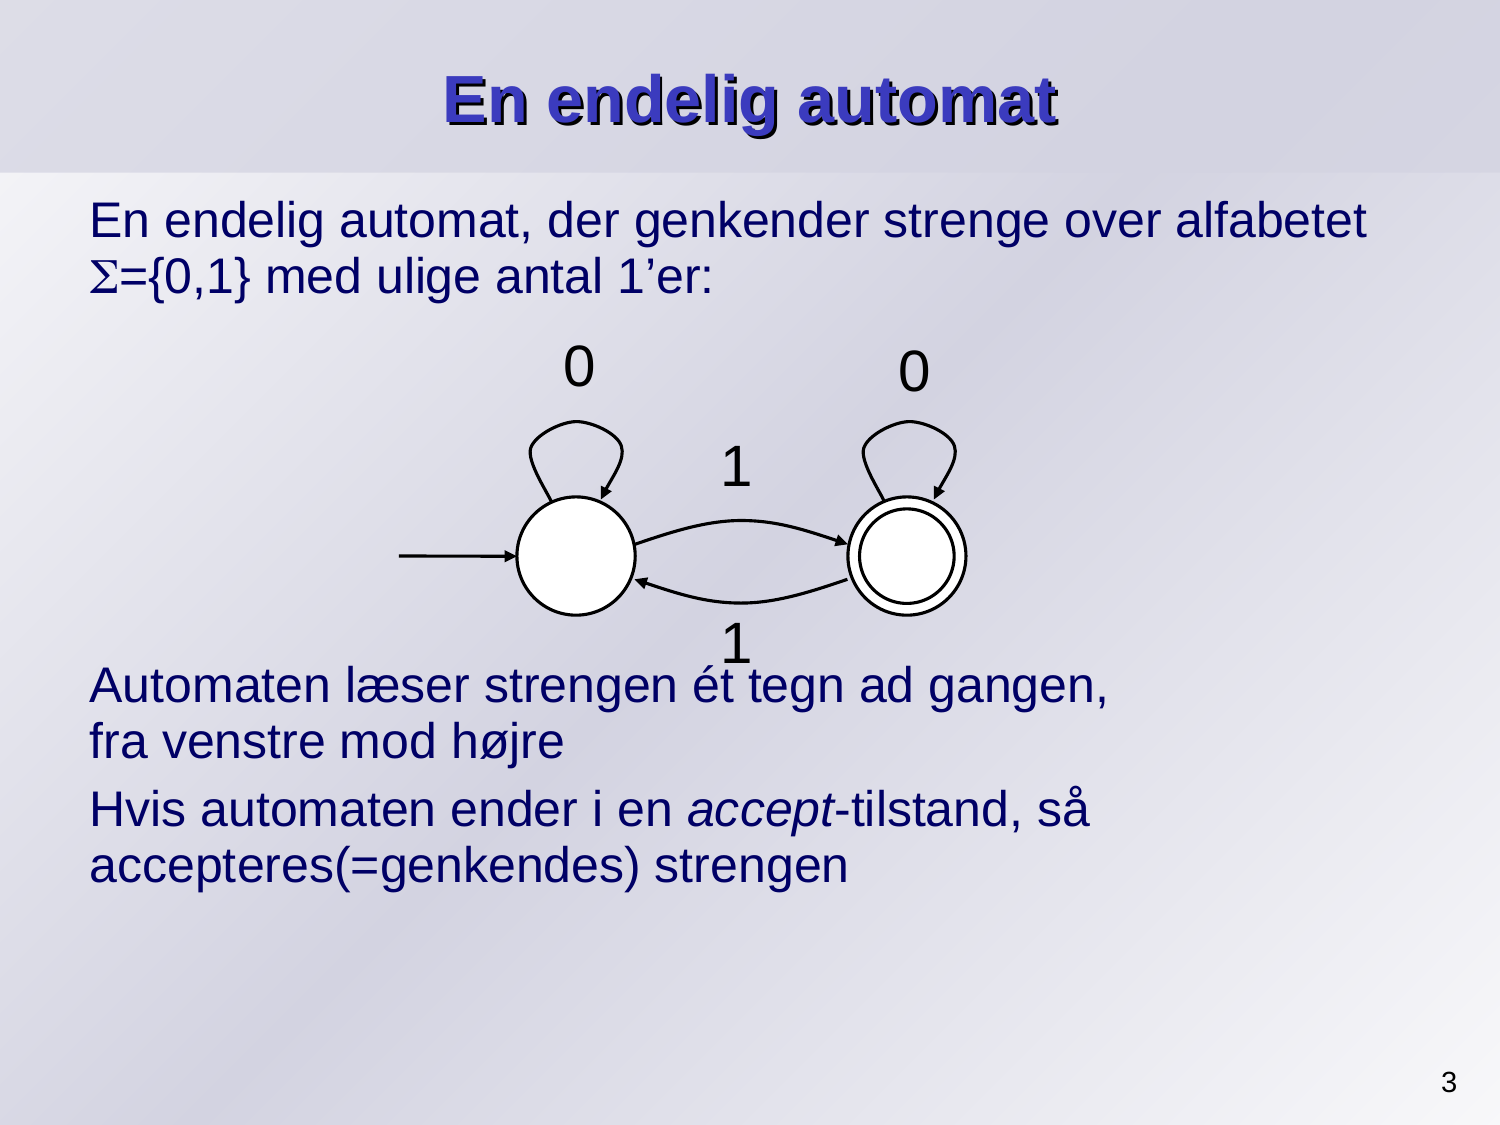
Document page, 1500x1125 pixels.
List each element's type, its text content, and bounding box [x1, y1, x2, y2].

text_box [516, 496, 636, 616]
text_box [847, 496, 966, 616]
text_box 1 [706, 603, 769, 684]
list En endelig automat, der genkender strenge over alfabetet Σ={0,1} med ulige antal 1’er: Automaten læser strengen ét tegn ad gangen, fra venstre mod højre Hvis automaten ender i en accept-tilstand, så accepteres(=genkendes) strengen [74, 184, 1459, 1095]
text_box 0 [549, 326, 612, 407]
text_box 1 [706, 426, 769, 507]
title En endelig automat [75, 24, 1426, 173]
text_box 0 [883, 331, 946, 413]
